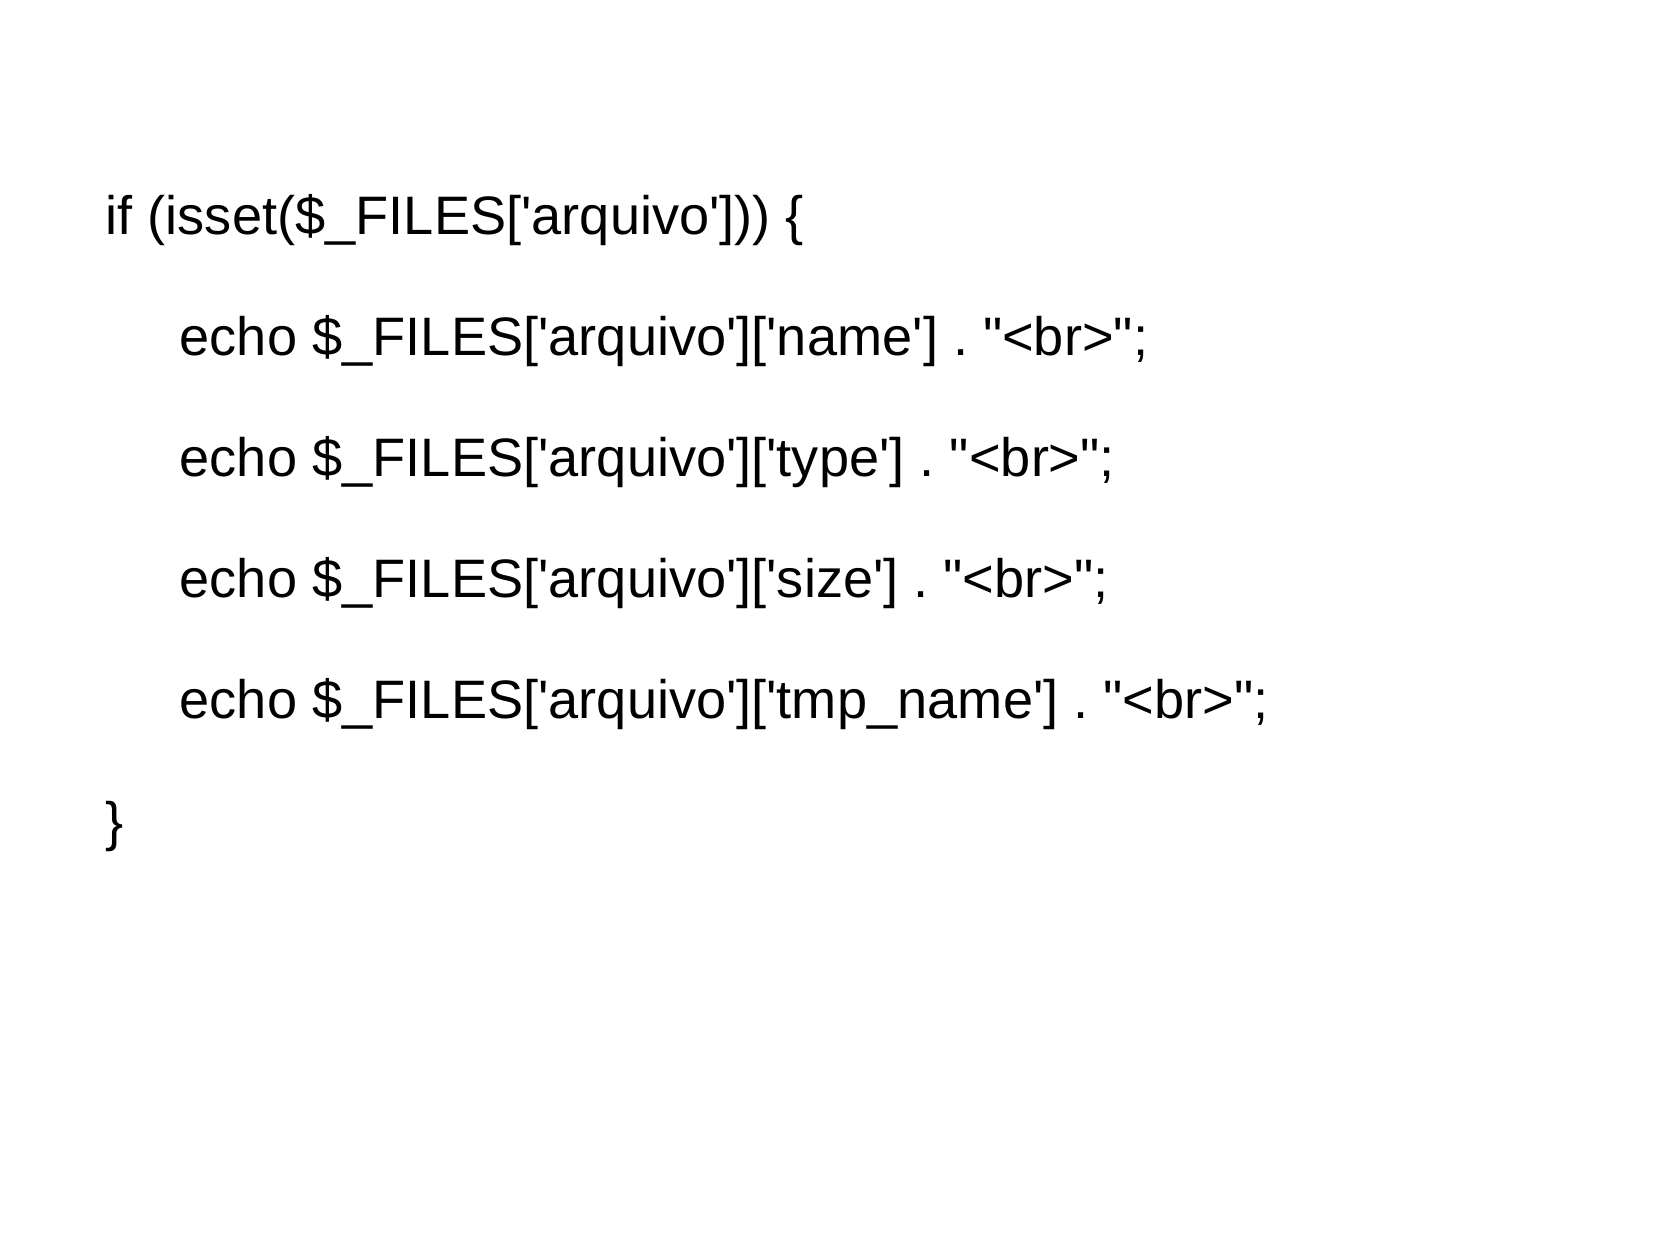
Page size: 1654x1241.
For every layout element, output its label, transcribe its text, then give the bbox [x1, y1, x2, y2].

text_box if (isset($_FILES['arquivo'])) { echo $_FILES['arquivo']['name'] . "<br>"; echo $_FILES['arquivo']['type'] . "<br>"; echo $_FILES['arquivo']['size'] . "<br>"; echo $_FILES['arquivo']['tmp_name'] . "<br>"; } [91, 178, 1501, 859]
